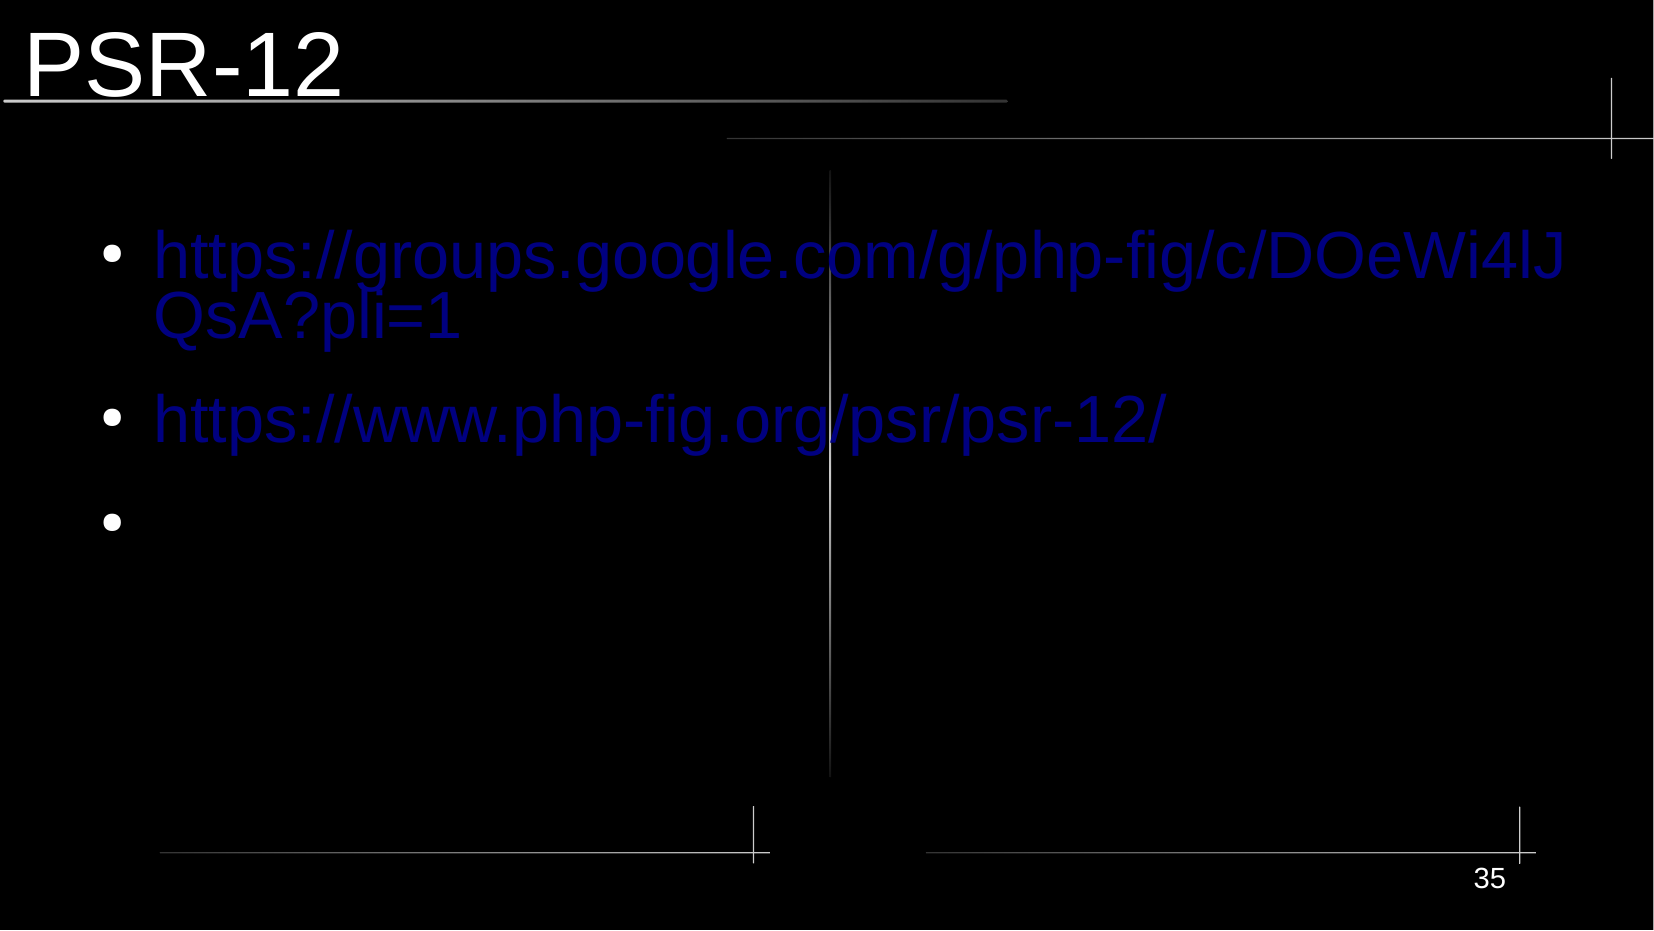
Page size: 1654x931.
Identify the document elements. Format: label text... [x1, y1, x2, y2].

title PSR-12 [23, 11, 1589, 119]
list https://groups.google.com/g/php-fig/c/DOeWi4lJQsA?pli=1 https://www.php-fig.org/psr/psr-12/ [82, 217, 1571, 758]
